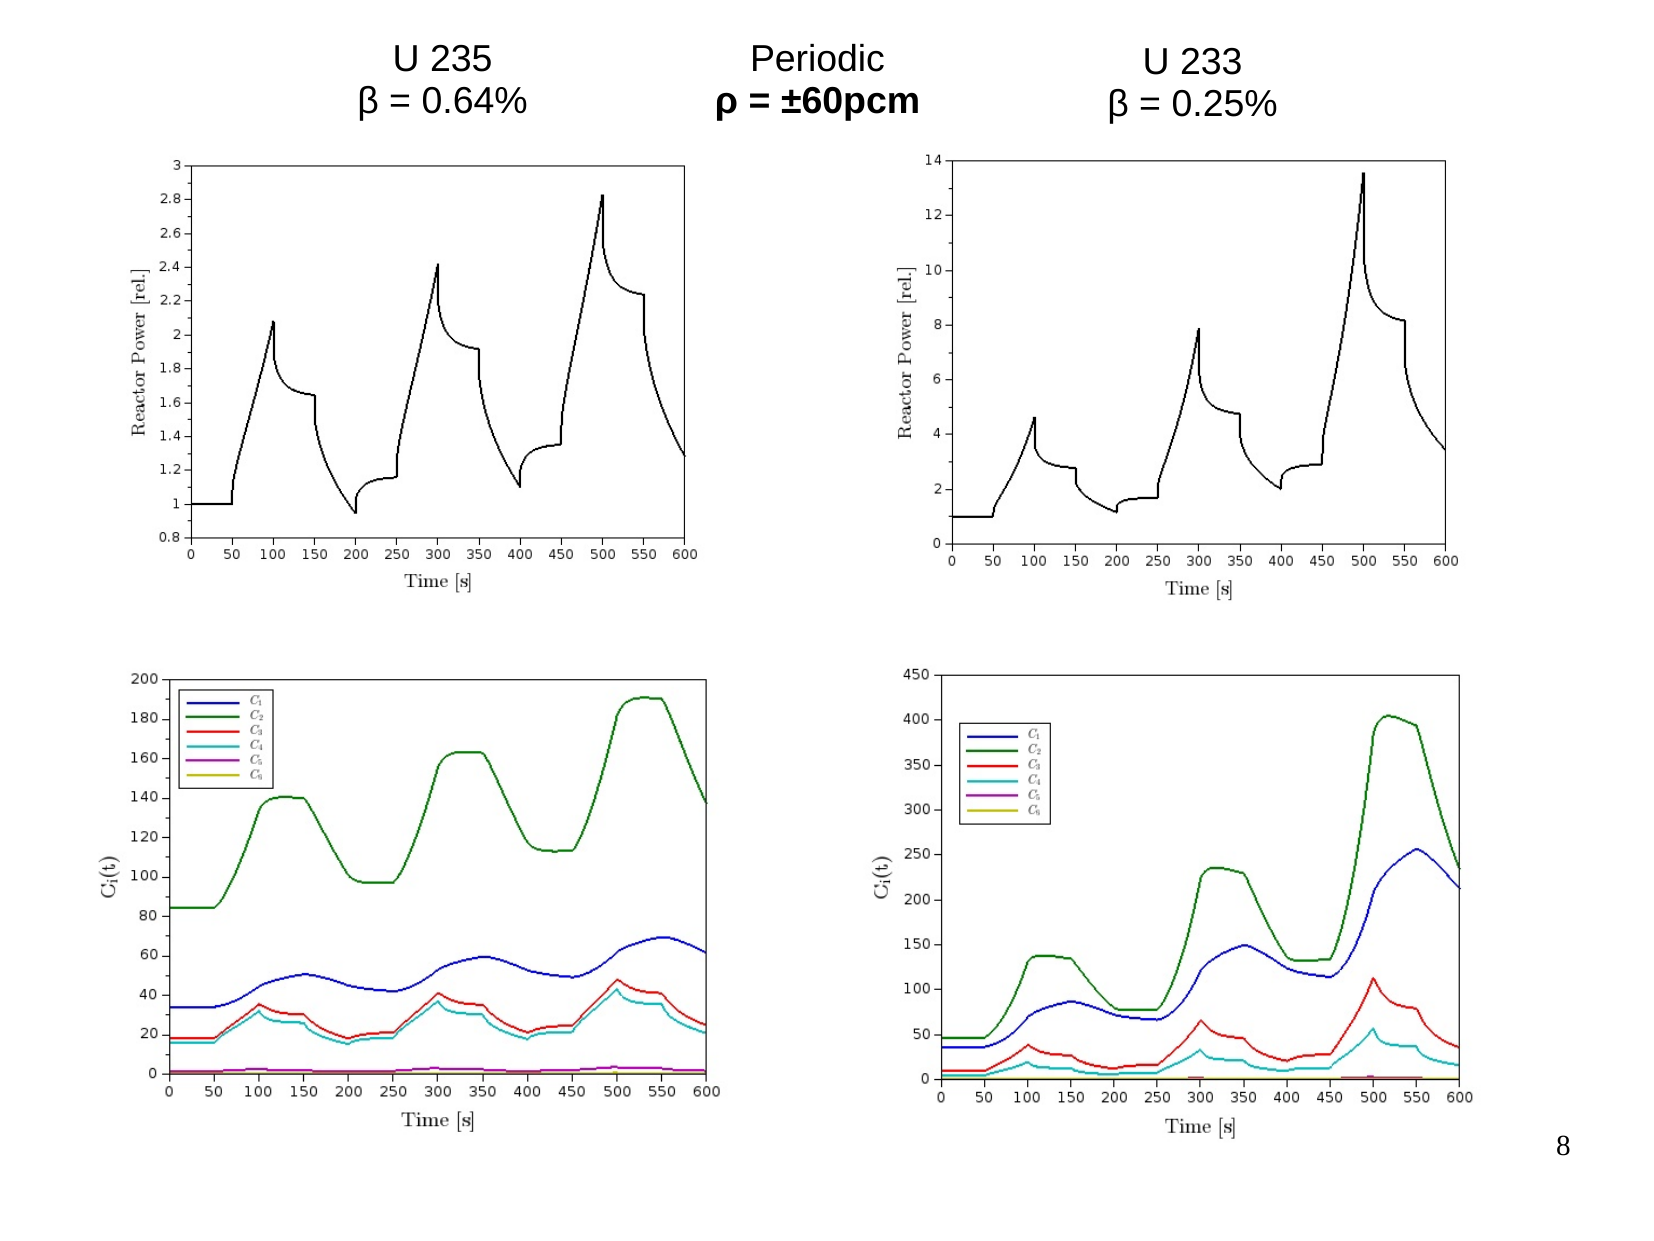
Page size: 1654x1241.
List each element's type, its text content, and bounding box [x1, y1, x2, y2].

picture [855, 97, 1546, 1147]
picture [80, 614, 796, 1141]
picture [109, 104, 767, 601]
text_box Periodic ρ = ±60pcm [675, 30, 961, 129]
text_box U 235 β = 0.64% [225, 30, 661, 129]
text_box U 233 β = 0.25% [975, 33, 1411, 133]
